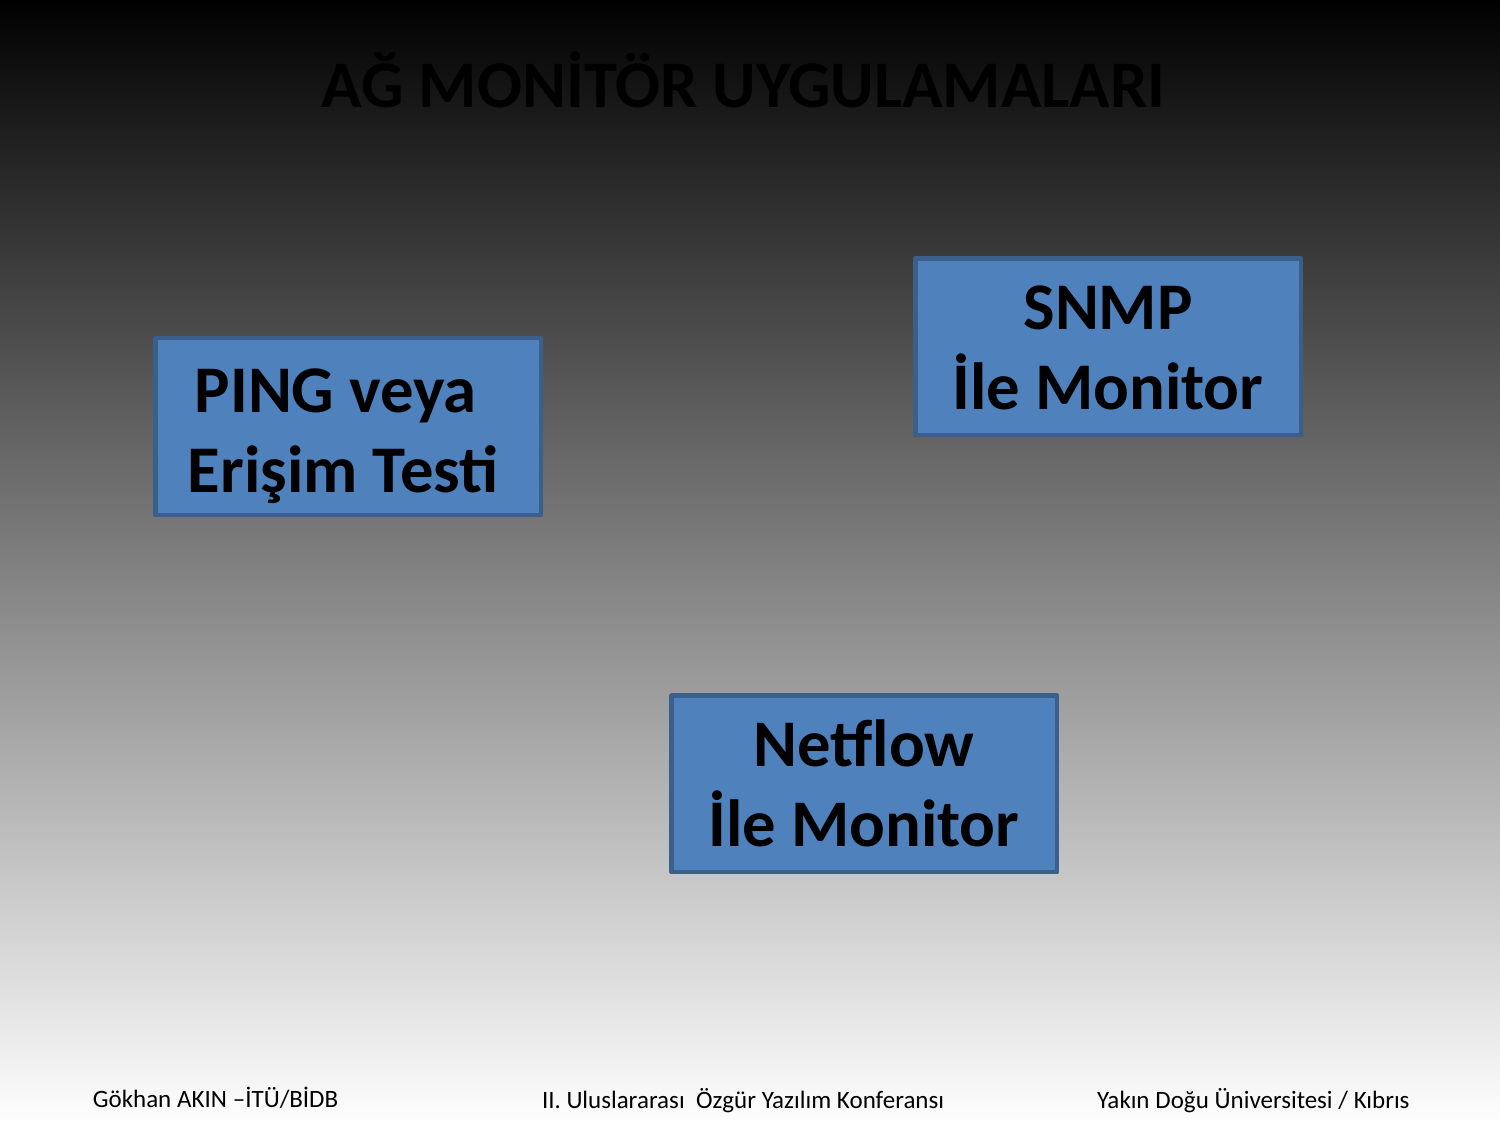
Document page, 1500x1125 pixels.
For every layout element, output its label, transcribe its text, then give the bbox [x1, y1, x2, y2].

text_box PING veya Erişim Testi [173, 338, 514, 514]
text_box [671, 695, 1058, 873]
text_box AĞ MONİTÖR UYGULAMALARI [76, 33, 1412, 129]
text_box SNMP İle Monitor [937, 255, 1279, 431]
text_box [915, 258, 1301, 436]
text_box [155, 338, 542, 516]
text_box Netflow İle Monitor [693, 692, 1035, 868]
